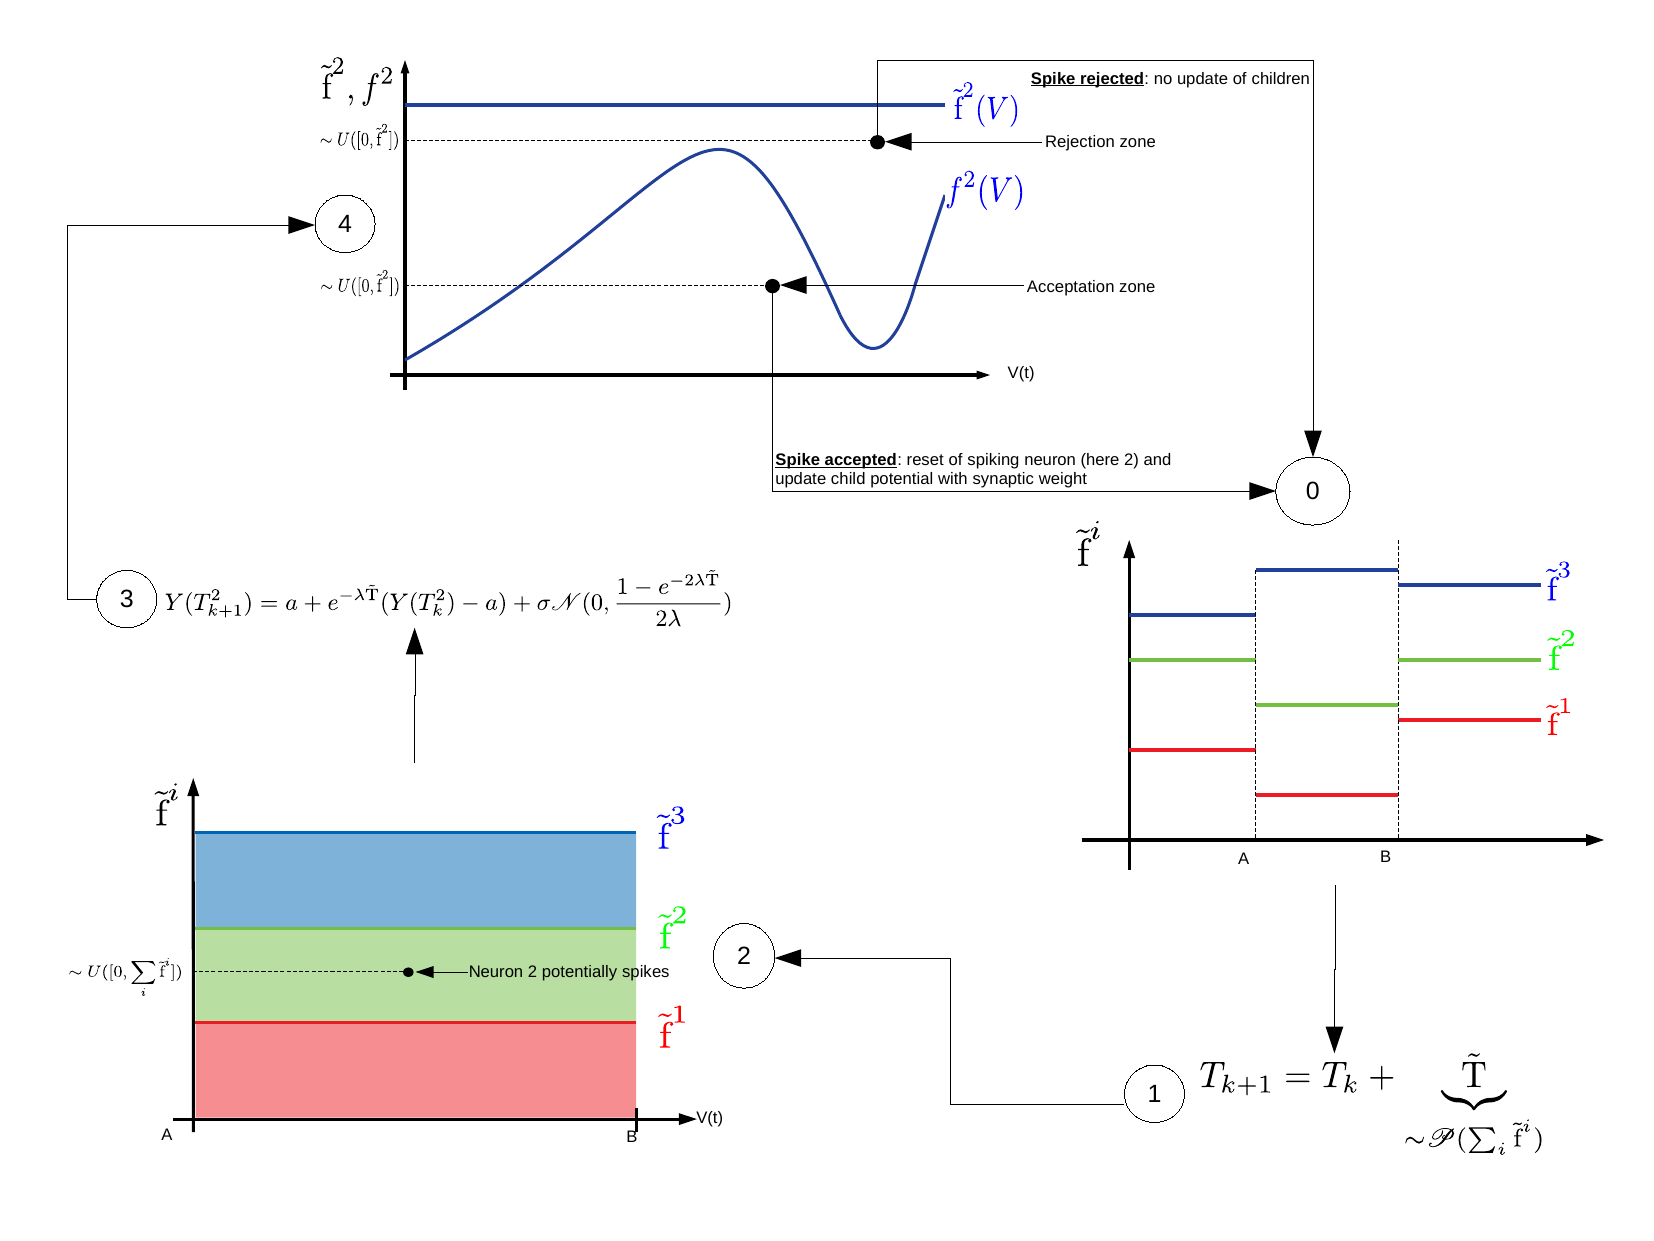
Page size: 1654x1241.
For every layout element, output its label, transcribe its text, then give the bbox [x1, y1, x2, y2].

text_box Spike accepted: reset of spiking neuron (here 2) and update child potential with synaptic weight [772, 447, 1186, 492]
text_box 1 [1124, 1065, 1185, 1123]
text_box V(t) [1004, 360, 1038, 386]
text_box [659, 583, 669, 595]
text_box [1260, 1075, 1270, 1093]
text_box B [623, 1123, 654, 1149]
text_box [365, 588, 379, 601]
text_box [1543, 698, 1573, 736]
text_box [654, 1005, 688, 1048]
text_box [499, 592, 505, 616]
text_box [552, 592, 581, 611]
text_box [411, 592, 417, 616]
text_box [653, 806, 686, 849]
text_box Acceptation zone [1023, 274, 1159, 300]
text_box [433, 604, 442, 616]
text_box [668, 609, 681, 627]
text_box [1458, 1127, 1466, 1153]
text_box 4 [315, 195, 376, 253]
text_box [1467, 1053, 1480, 1057]
text_box [208, 604, 218, 616]
text_box [870, 135, 886, 150]
text_box [656, 610, 667, 626]
text_box [286, 599, 298, 611]
text_box [320, 270, 401, 297]
text_box [68, 958, 183, 996]
text_box [195, 833, 637, 1118]
text_box [1222, 1074, 1235, 1093]
text_box Spike rejected: no update of children [1027, 65, 1314, 91]
text_box A [1235, 845, 1254, 871]
text_box [1468, 1127, 1496, 1153]
text_box [1440, 1090, 1507, 1111]
text_box [685, 574, 693, 586]
text_box 2 [713, 923, 775, 989]
text_box [319, 123, 400, 151]
text_box [1237, 1076, 1257, 1096]
text_box [1512, 1122, 1523, 1126]
text_box [1072, 520, 1102, 566]
text_box [418, 593, 436, 610]
text_box [1405, 1136, 1424, 1144]
text_box Rejection zone [1042, 129, 1160, 155]
text_box B [1377, 843, 1396, 869]
text_box [1322, 1062, 1347, 1088]
text_box [706, 574, 719, 586]
text_box [390, 593, 408, 610]
text_box [1544, 630, 1576, 670]
text_box [165, 593, 184, 610]
text_box A [158, 1121, 204, 1147]
text_box [591, 594, 603, 611]
text_box [724, 592, 731, 616]
text_box [234, 604, 241, 616]
text_box [1462, 1062, 1486, 1088]
text_box [951, 81, 1021, 127]
text_box 3 [96, 570, 157, 628]
text_box [486, 599, 498, 611]
text_box [1534, 1127, 1542, 1153]
text_box [618, 578, 627, 594]
text_box [654, 906, 688, 949]
text_box [354, 588, 365, 601]
text_box [537, 599, 551, 611]
text_box [219, 605, 232, 618]
text_box [328, 599, 338, 611]
text_box [1369, 1065, 1394, 1091]
text_box [151, 783, 180, 826]
text_box [695, 573, 705, 586]
text_box Neuron 2 potentially spikes [465, 959, 674, 985]
text_box [1543, 561, 1572, 601]
text_box [318, 57, 394, 107]
text_box [1428, 1128, 1455, 1148]
text_box [1498, 1146, 1505, 1156]
text_box [245, 592, 251, 616]
text_box [193, 589, 220, 610]
text_box [513, 596, 531, 612]
text_box [436, 589, 445, 601]
text_box [186, 592, 193, 616]
text_box [447, 592, 454, 616]
text_box [765, 278, 781, 294]
text_box [583, 592, 590, 616]
text_box [1344, 1074, 1357, 1093]
text_box [1200, 1062, 1225, 1088]
text_box V(t) [693, 1105, 727, 1130]
text_box [304, 596, 321, 612]
text_box [382, 592, 389, 616]
text_box [945, 170, 1026, 211]
text_box 0 [1275, 457, 1351, 526]
text_box [1514, 1123, 1530, 1147]
